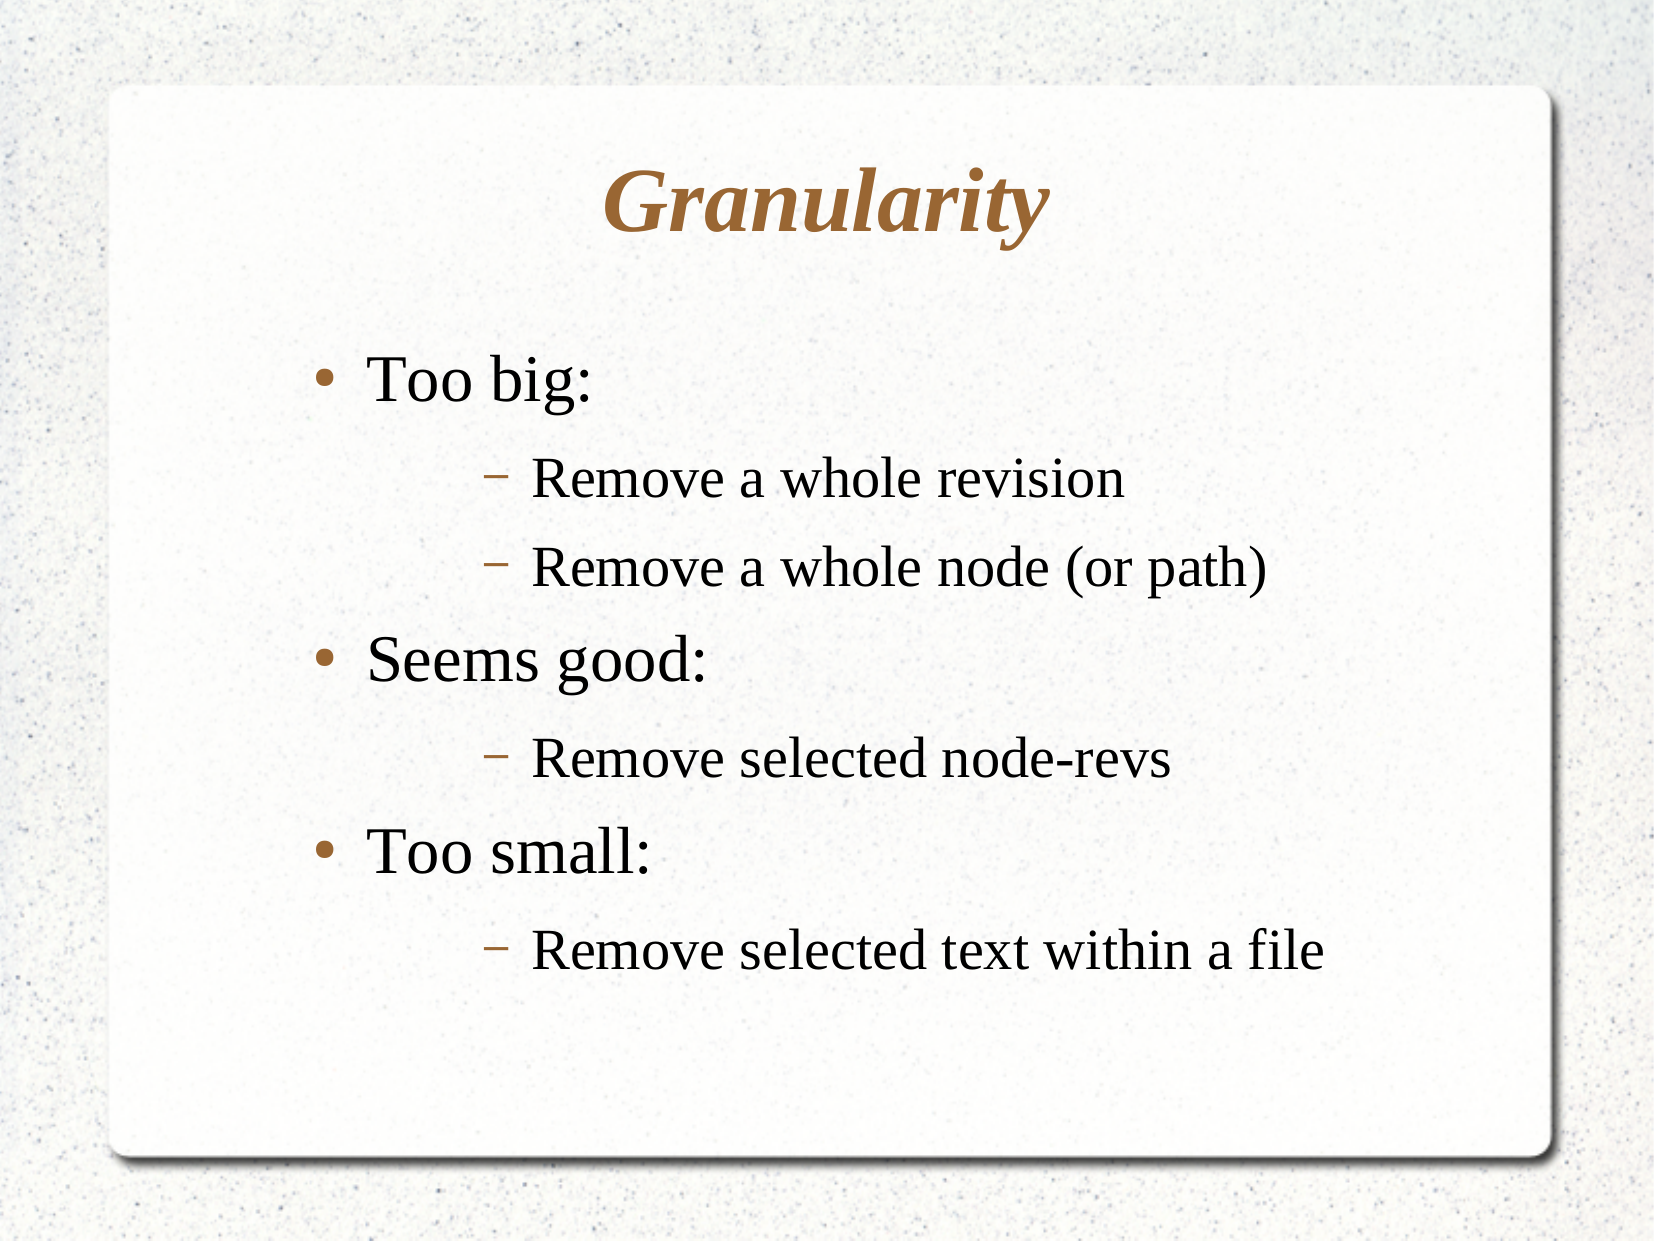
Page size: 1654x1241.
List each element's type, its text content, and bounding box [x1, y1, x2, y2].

list Too big: Remove a whole revision Remove a whole node (or path) Seems good: Remove selected node-revs Too small: Remove selected text within a file [295, 342, 1654, 1161]
title Granularity [118, 96, 1536, 304]
picture [0, 0, 1654, 1241]
